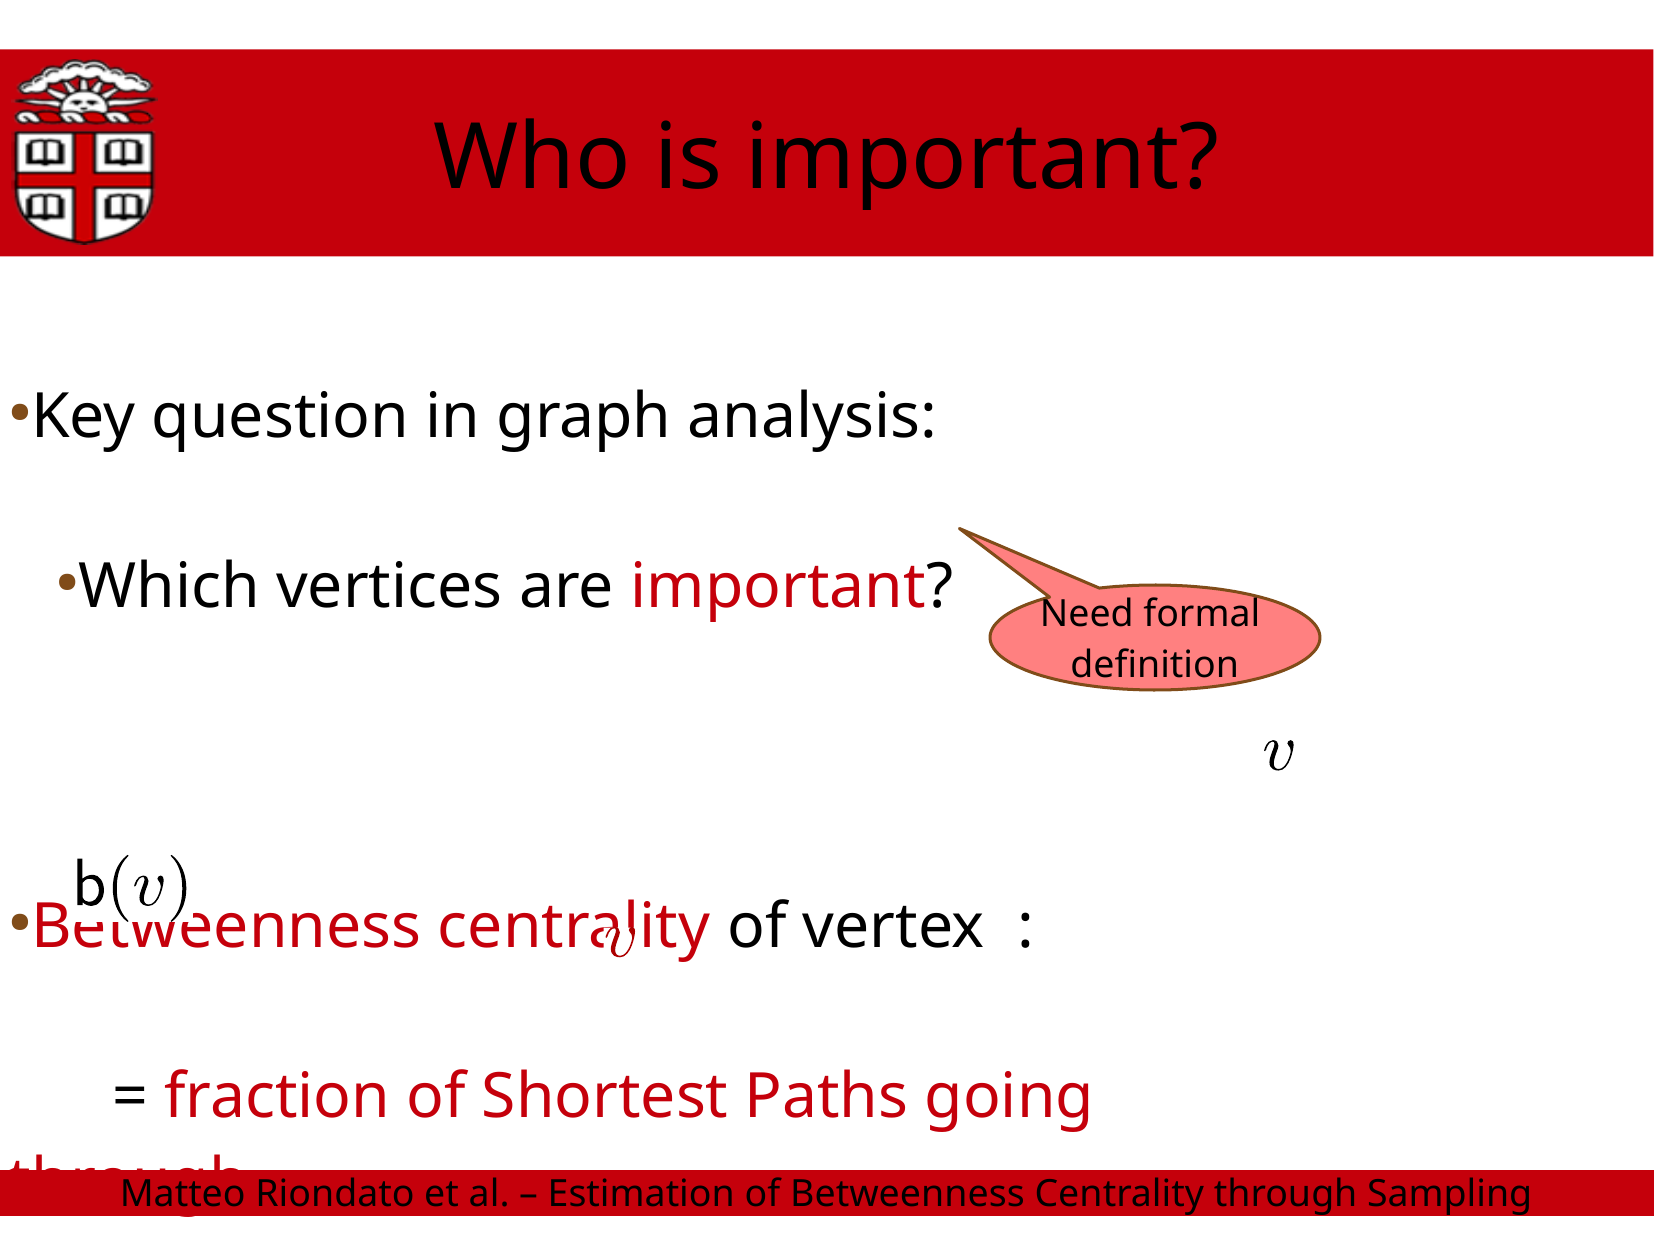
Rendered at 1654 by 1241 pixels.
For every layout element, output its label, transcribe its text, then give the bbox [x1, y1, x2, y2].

text_box [71, 854, 193, 922]
text_box [1262, 740, 1298, 771]
picture [11, 59, 158, 245]
text_box Need formal definition [959, 528, 1320, 691]
text_box [603, 926, 639, 958]
text_box Matteo Riondato et al. – Estimation of Betweenness Centrality through Sampling [0, 1170, 1654, 1216]
title Who is important? [0, 49, 1654, 257]
text_box Key question in graph analysis: Which vertices are important? Betweenness centrality of vertex : = fraction of Shortest Paths going through [0, 278, 1654, 1170]
